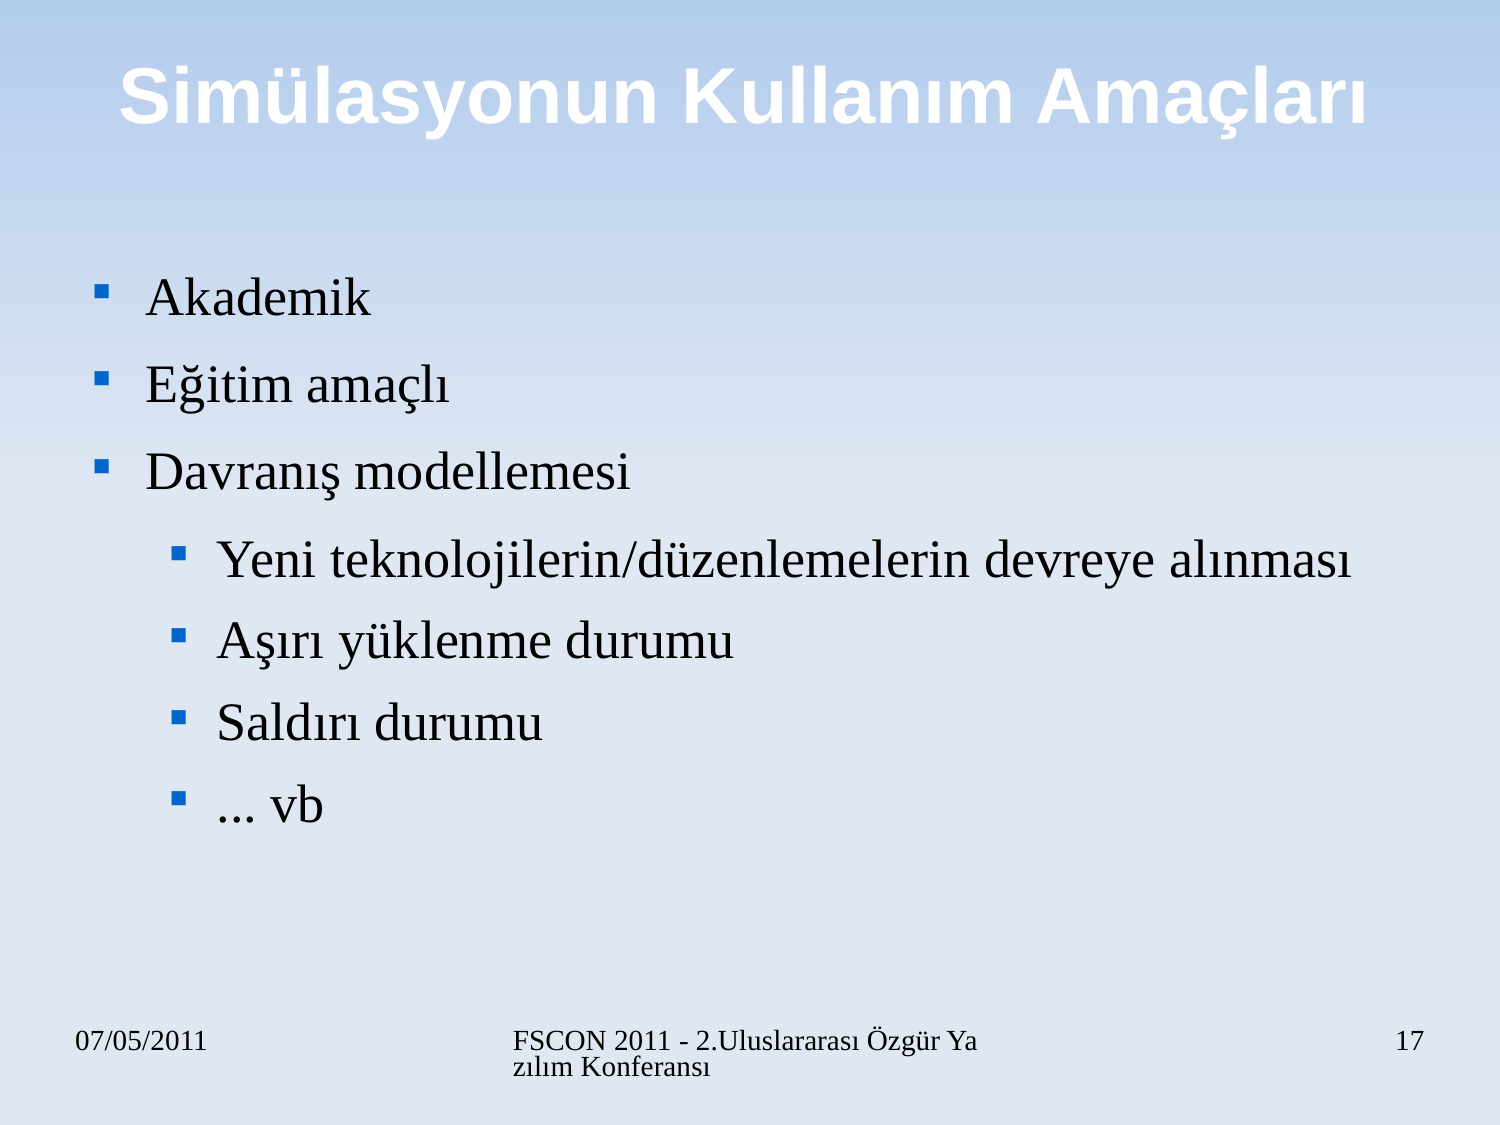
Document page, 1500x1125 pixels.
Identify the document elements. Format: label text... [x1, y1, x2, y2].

list Akademik Eğitim amaçlı Davranış modellemesi Yeni teknolojilerin/düzenlemelerin devreye alınması Aşırı yüklenme durumu Saldırı durumu ... vb [75, 263, 1426, 1006]
picture [0, 0, 1500, 1125]
title Simülasyonun Kullanım Amaçları [69, 0, 1420, 188]
